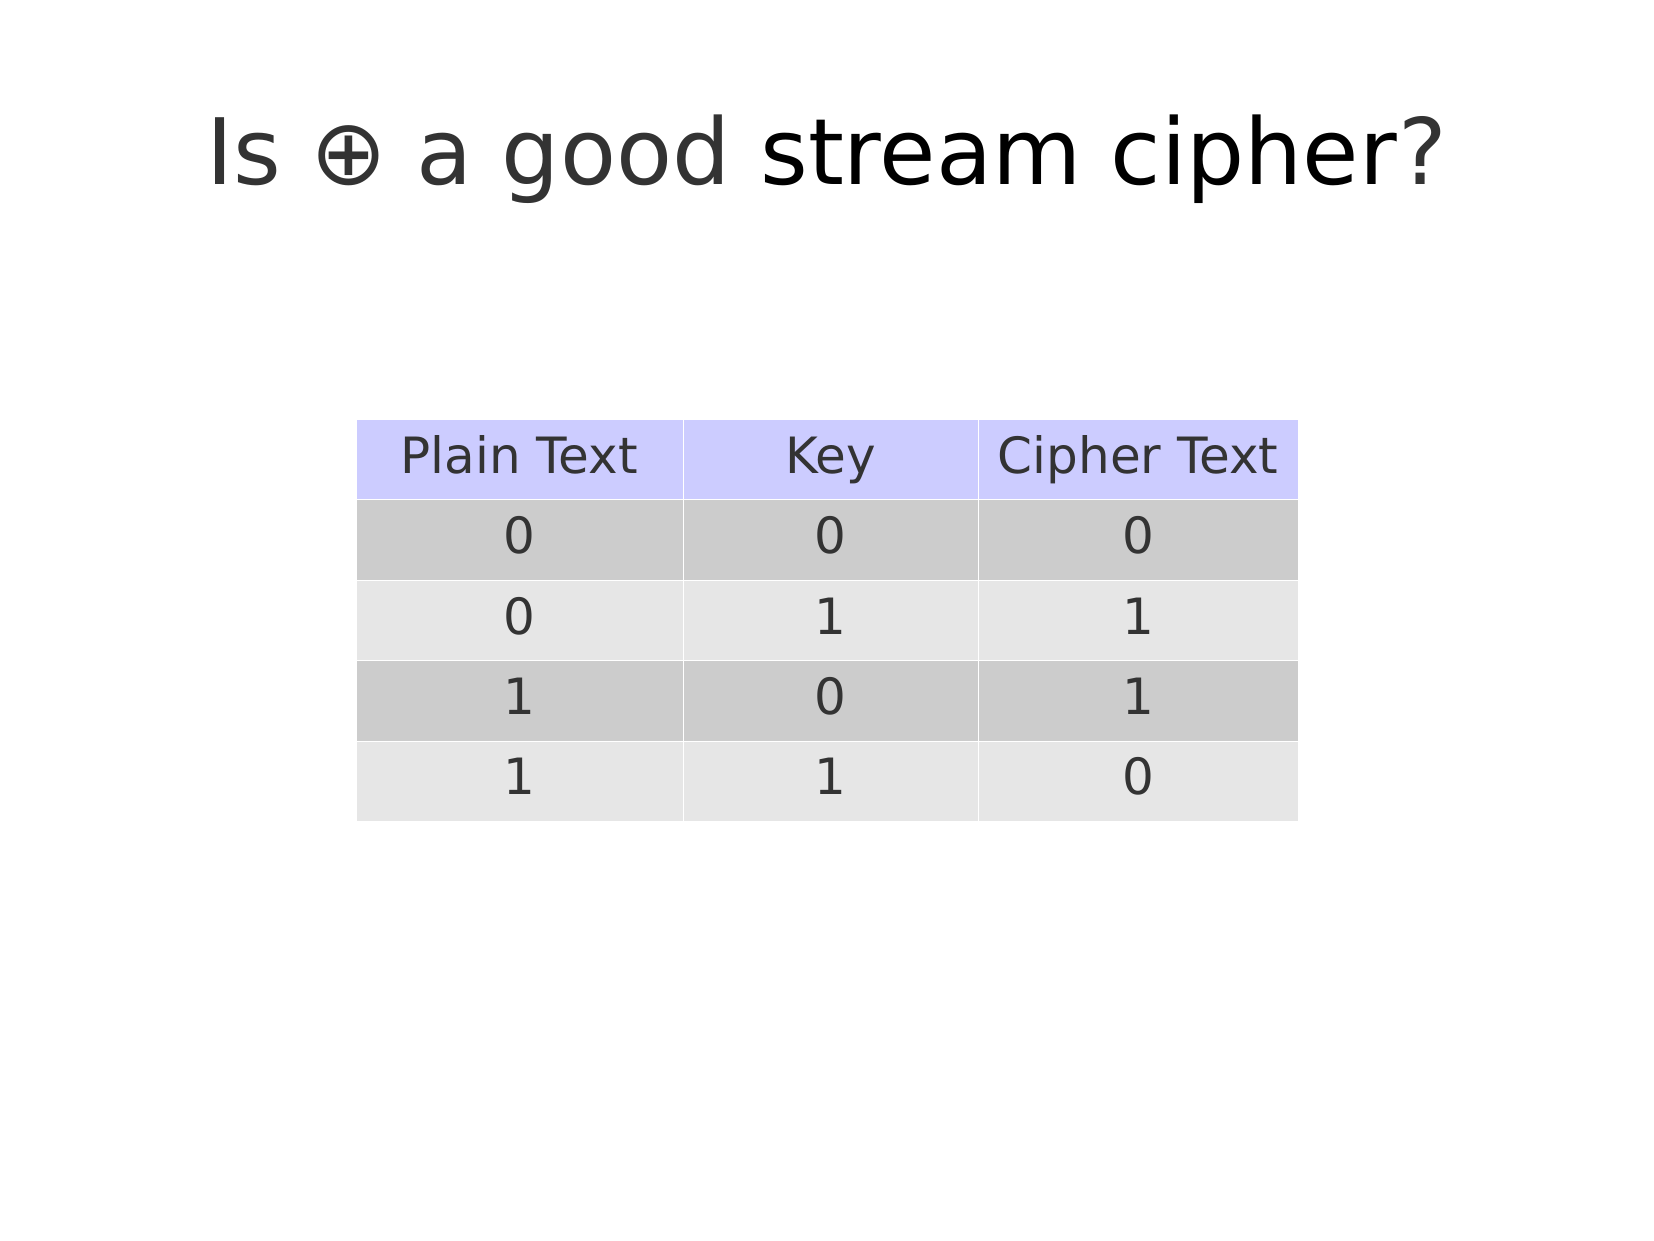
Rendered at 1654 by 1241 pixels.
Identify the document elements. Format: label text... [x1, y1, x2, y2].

table_cell 0 [684, 500, 978, 580]
table_header Plain Text [357, 420, 683, 499]
table_header Key [684, 420, 978, 499]
table_cell 0 [684, 661, 978, 741]
table_cell 1 [357, 661, 683, 741]
table_cell 0 [357, 581, 683, 660]
table_header Cipher Text [979, 420, 1298, 499]
table_cell 0 [979, 742, 1298, 821]
table_cell 0 [979, 500, 1298, 580]
table_cell 1 [357, 742, 683, 821]
table_cell 1 [979, 581, 1298, 660]
table_cell 0 [357, 500, 683, 580]
table_cell 1 [684, 581, 978, 660]
table_cell 1 [979, 661, 1298, 741]
title Is ⊕ a good stream cipher? [82, 49, 1571, 257]
table_cell 1 [684, 742, 978, 821]
